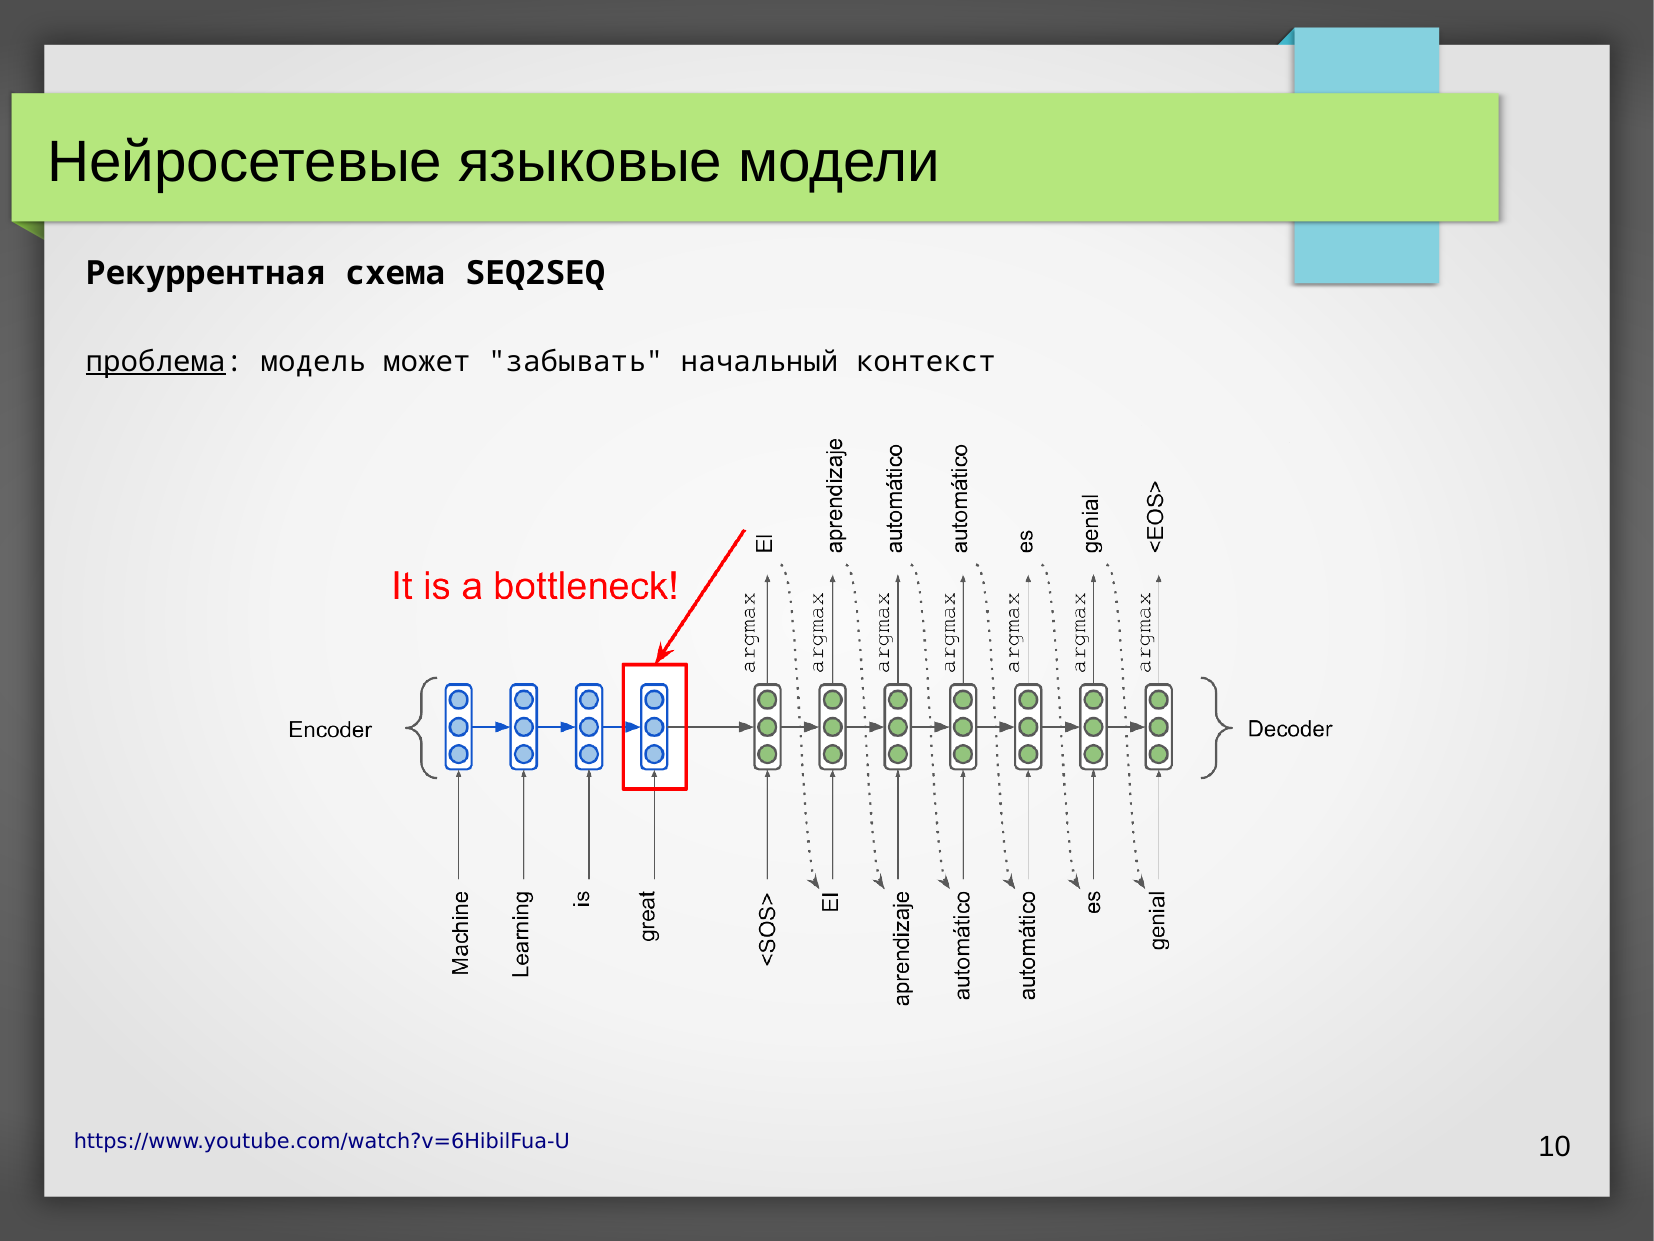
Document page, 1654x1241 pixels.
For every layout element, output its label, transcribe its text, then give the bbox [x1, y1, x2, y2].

text_box Рекуррентная схема SEQ2SEQ проблема: модель может "забывать" начальный контекст [70, 241, 1193, 407]
picture [0, 0, 1654, 1241]
text_box https://www.youtube.com/watch?v=6HibilFua-U [59, 1122, 603, 1182]
title Нейросетевые языковые модели [47, 121, 1241, 201]
